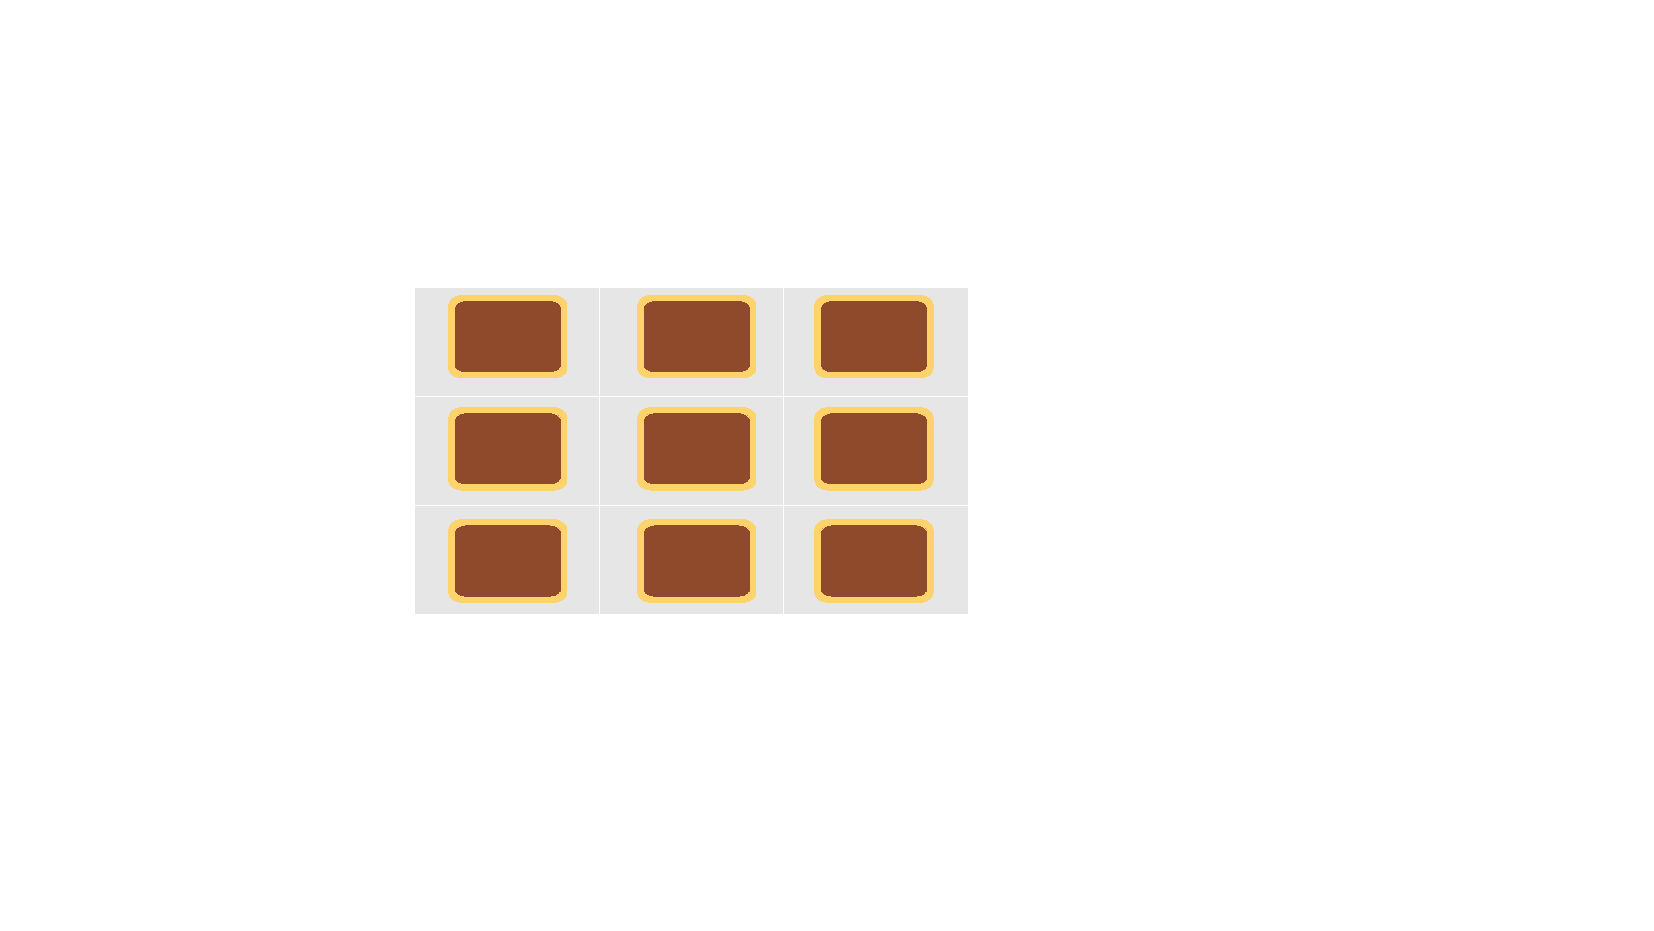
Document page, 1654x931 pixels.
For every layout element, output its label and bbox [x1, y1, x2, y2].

text_box [637, 295, 756, 378]
table_header [600, 288, 783, 396]
table_cell [600, 397, 783, 505]
table_cell [784, 506, 968, 614]
text_box [637, 519, 756, 603]
text_box [814, 519, 934, 603]
table_cell [415, 506, 599, 614]
text_box [637, 407, 756, 491]
table_header [784, 288, 968, 396]
table_header [415, 288, 599, 396]
text_box [814, 295, 934, 378]
table_cell [784, 397, 968, 505]
text_box [448, 407, 567, 491]
text_box [814, 407, 934, 491]
text_box [448, 295, 567, 378]
text_box [448, 519, 567, 603]
table_cell [600, 506, 783, 614]
table_cell [415, 397, 599, 505]
